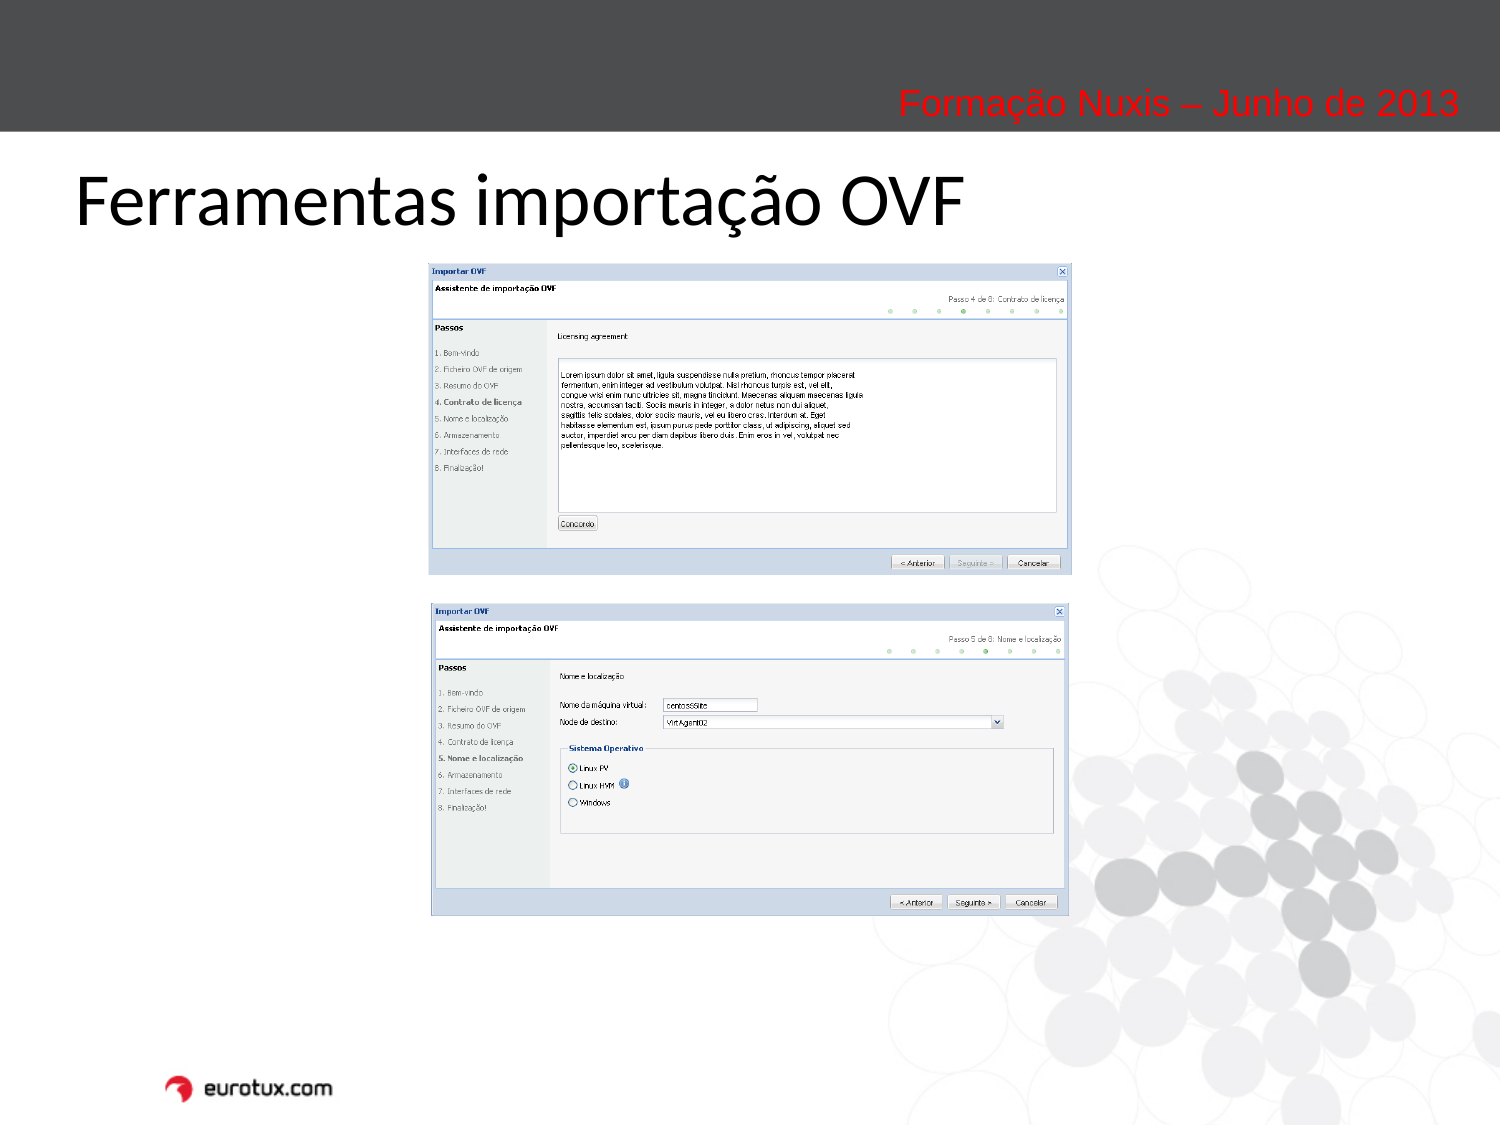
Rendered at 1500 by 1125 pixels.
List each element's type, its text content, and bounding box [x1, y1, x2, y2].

title Ferramentas importação OVF [75, 112, 1425, 301]
picture [0, 0, 1500, 1125]
